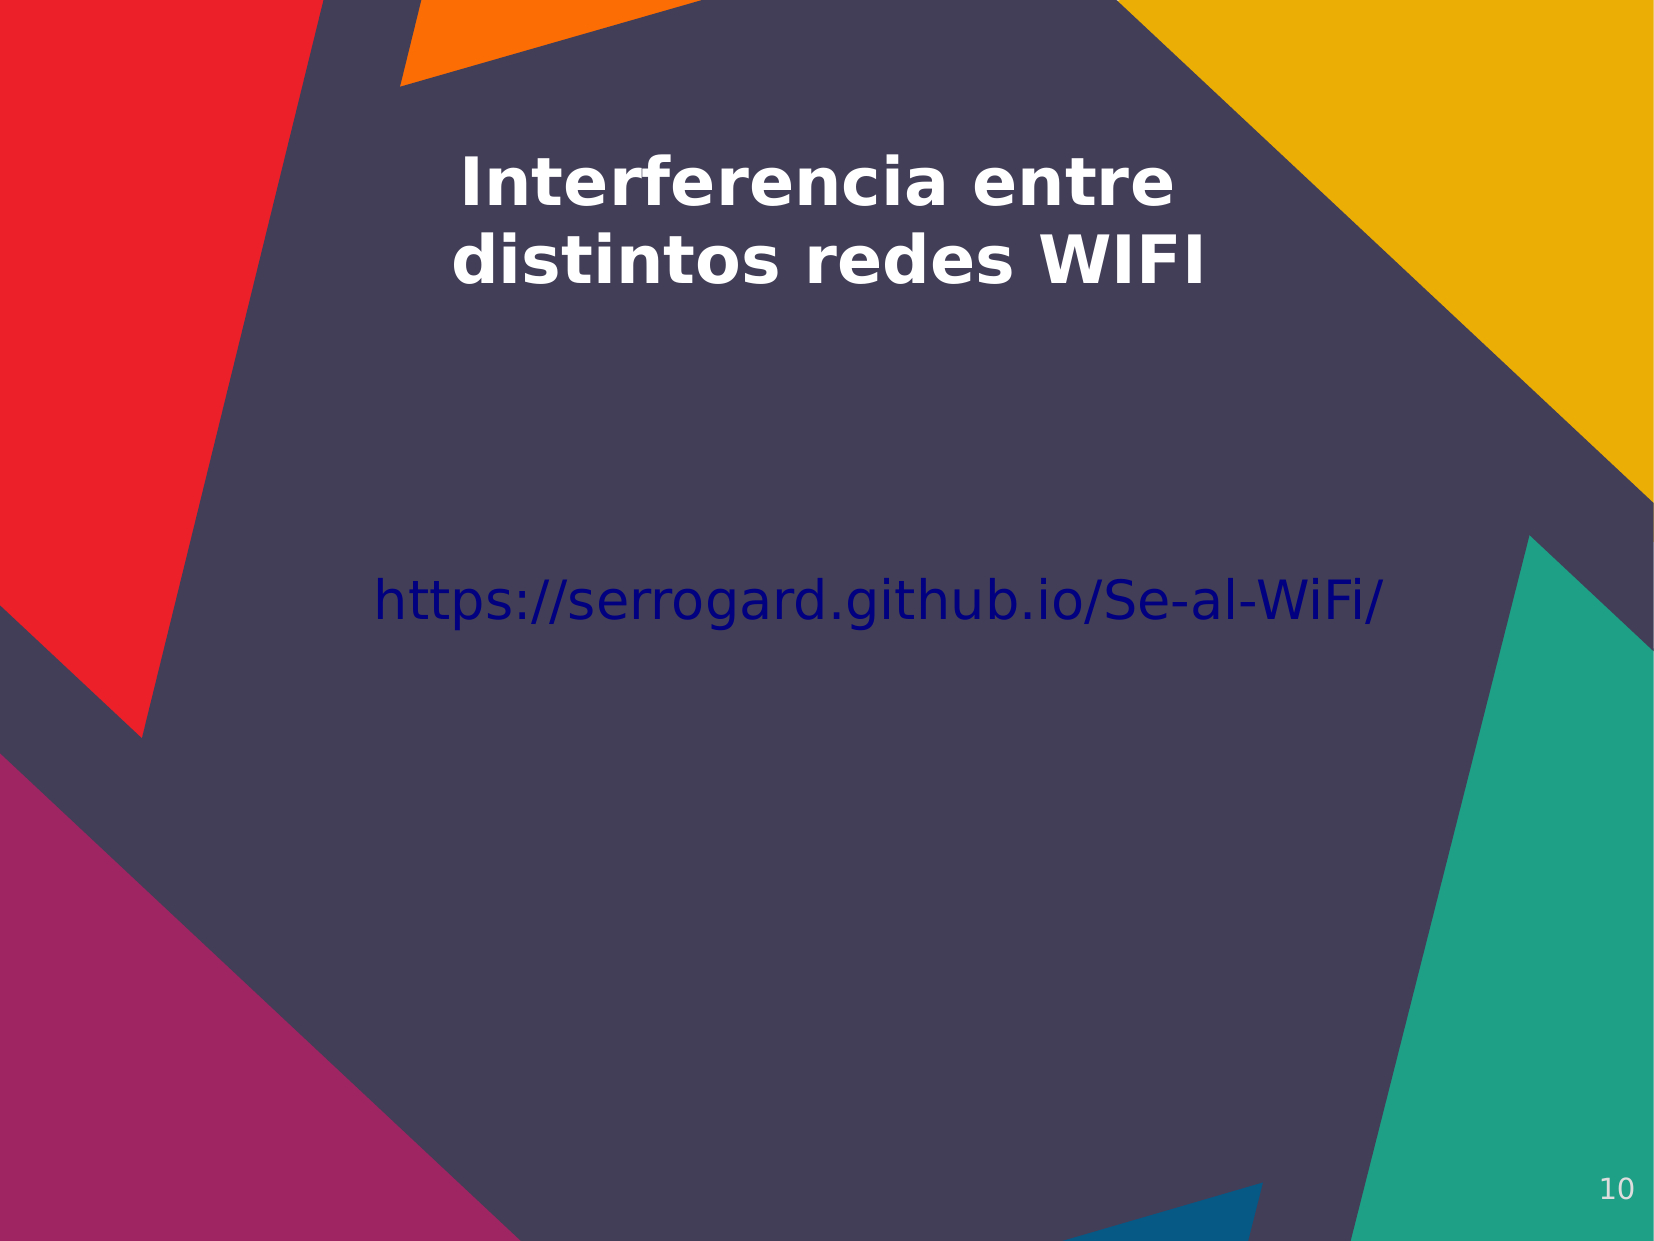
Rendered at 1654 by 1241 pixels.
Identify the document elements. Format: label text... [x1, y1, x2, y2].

list https://serrogard.github.io/Se-al-WiFi/ [248, 302, 1441, 993]
title Interferencia entre distintos redes WIFI [288, 118, 1371, 302]
